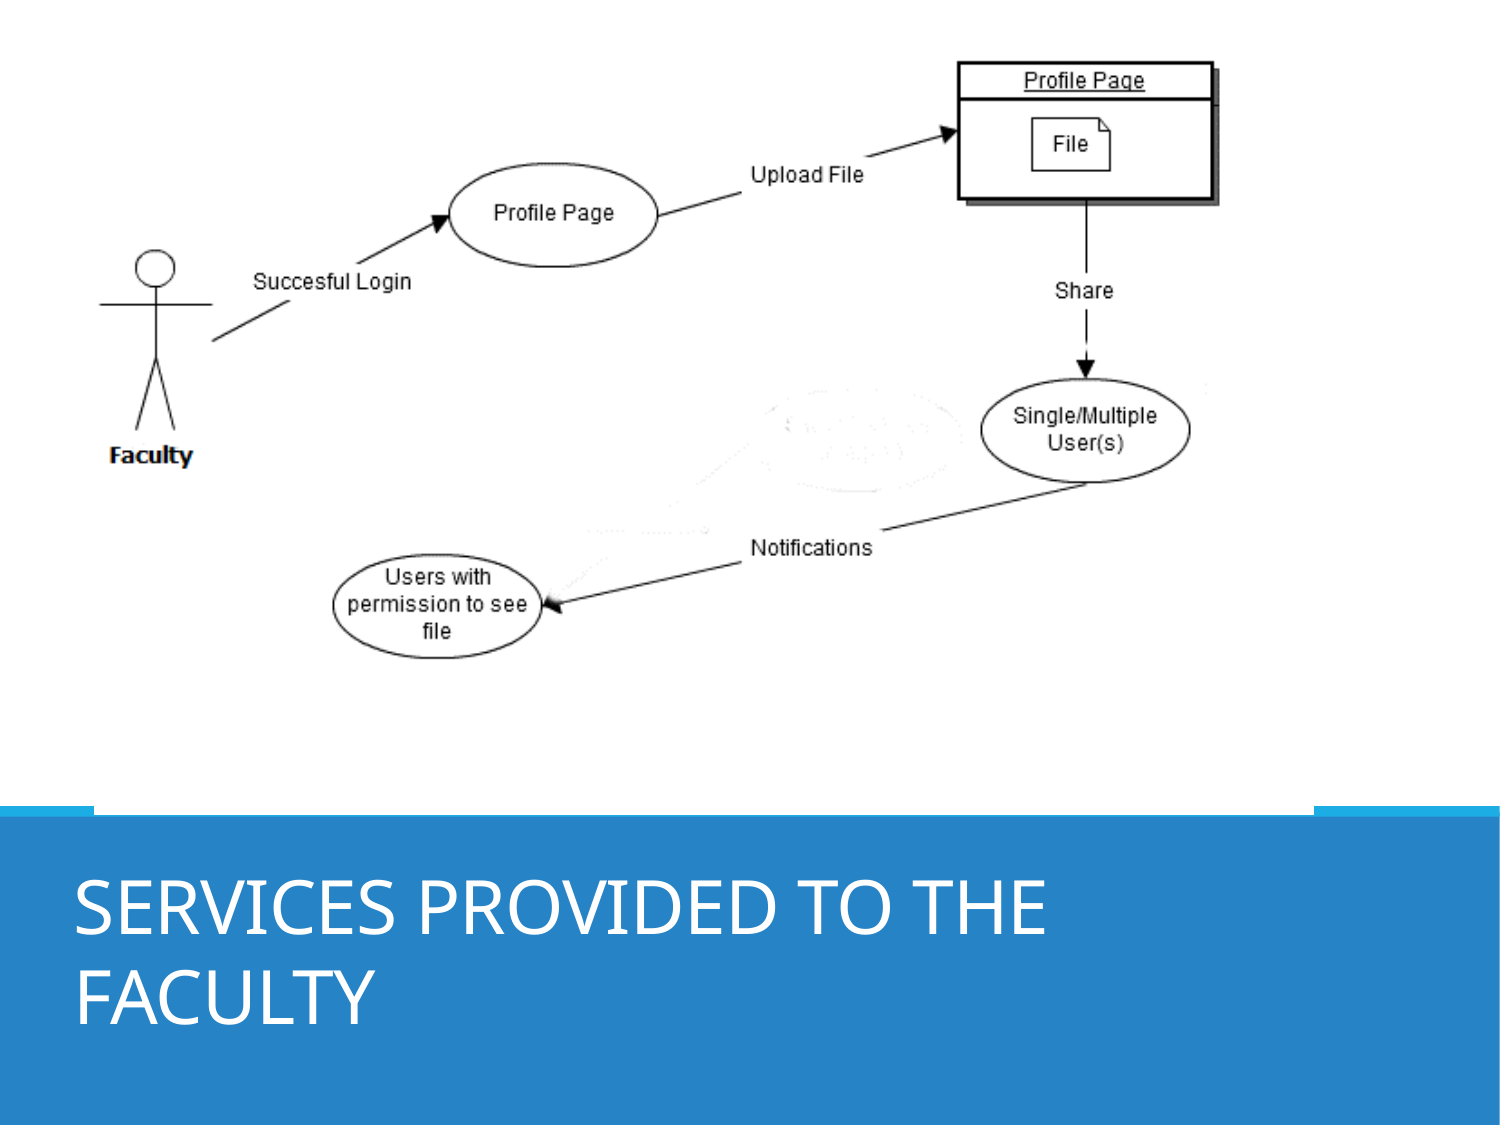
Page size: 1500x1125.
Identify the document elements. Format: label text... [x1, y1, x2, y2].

title SERVICES PROVIDED TO THE FACULTY [59, 832, 1380, 1040]
picture [94, 47, 1314, 815]
